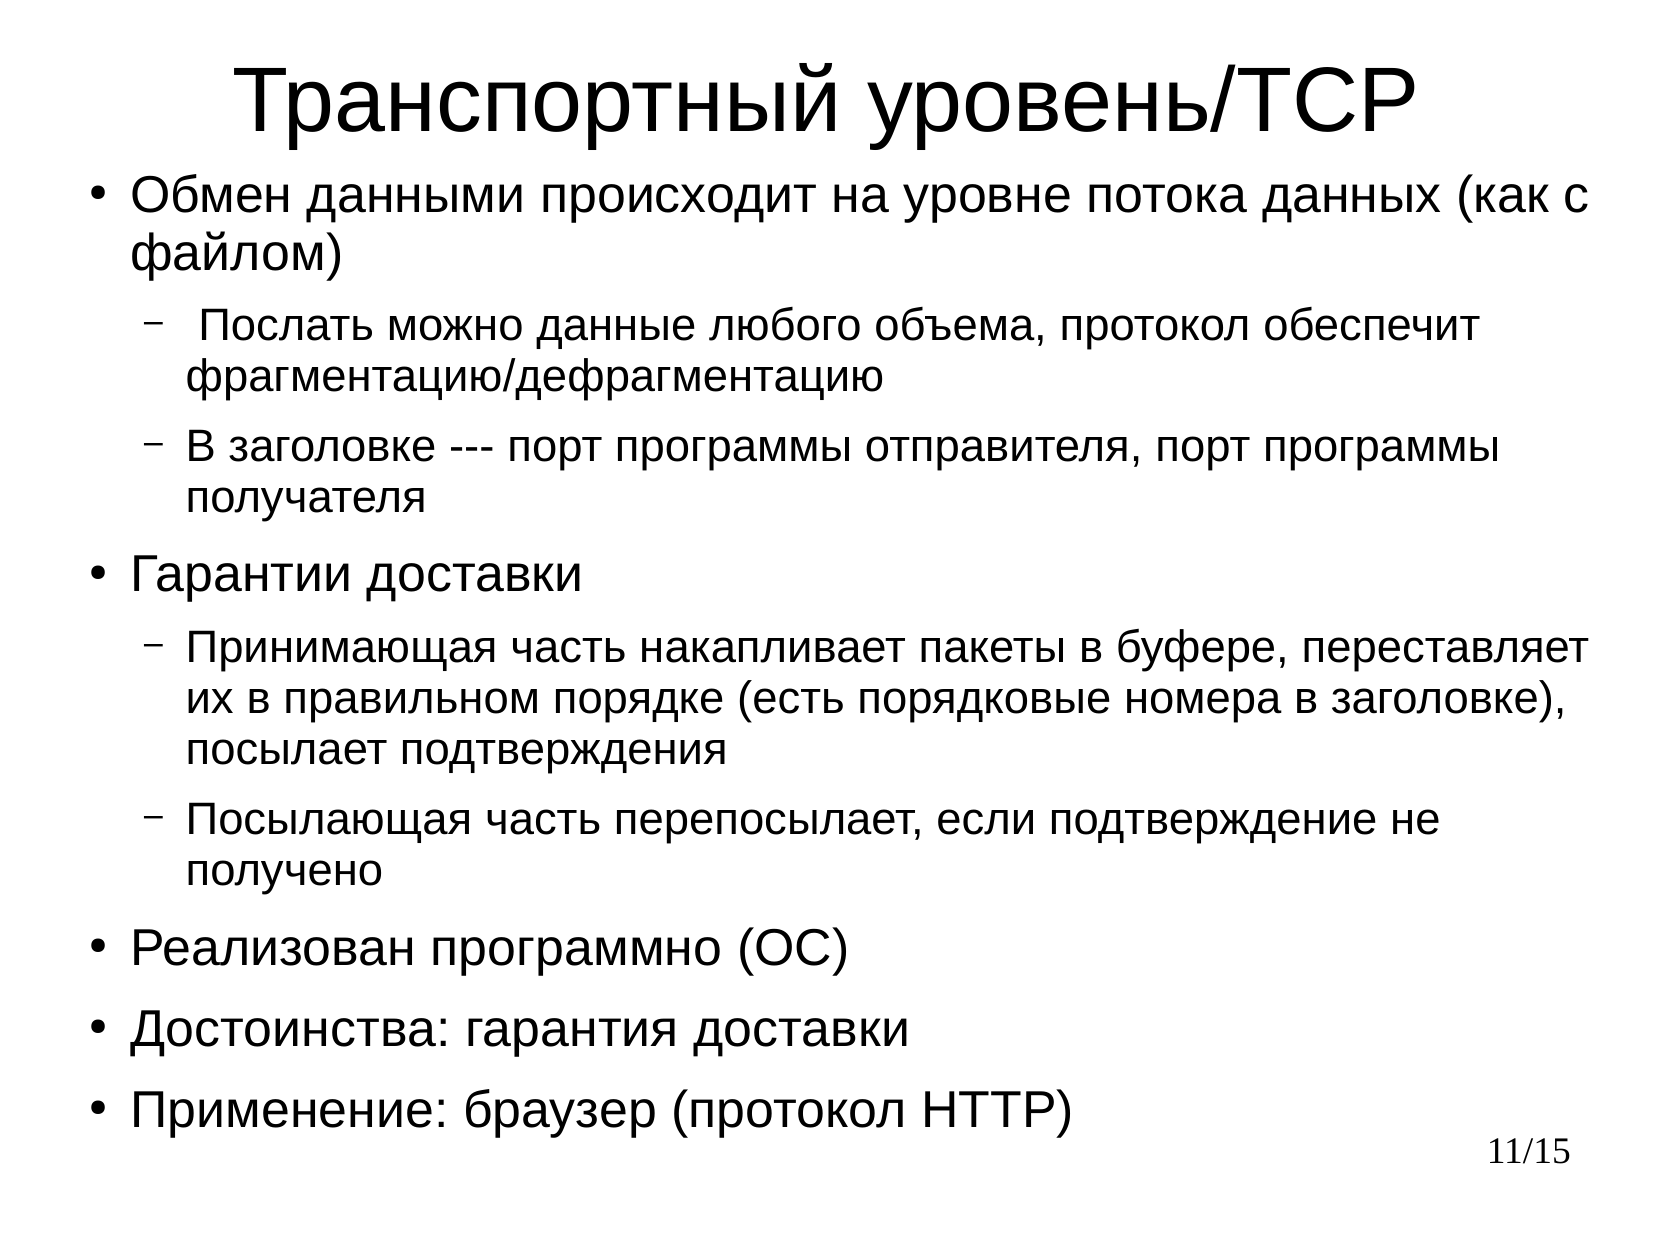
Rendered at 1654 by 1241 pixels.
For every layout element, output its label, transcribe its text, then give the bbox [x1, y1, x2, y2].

title Транспортный уровень/TCP [82, 34, 1571, 165]
list Обмен данными происходит на уровне потока данных (как с файлом) Послать можно данные любого объема, протокол обеспечит фрагментацию/дефрагментацию В заголовке --- порт программы отправителя, порт программы получателя Гарантии доставки Принимающая часть накапливает пакеты в буфере, переставляет их в правильном порядке (есть порядковые номера в заголовке), посылает подтверждения Посылающая часть перепосылает, если подтверждение не получено Реализован программно (ОС) Достоинства: гарантия доставки Применение: браузер (протокол HTTP) [75, 165, 1606, 1141]
